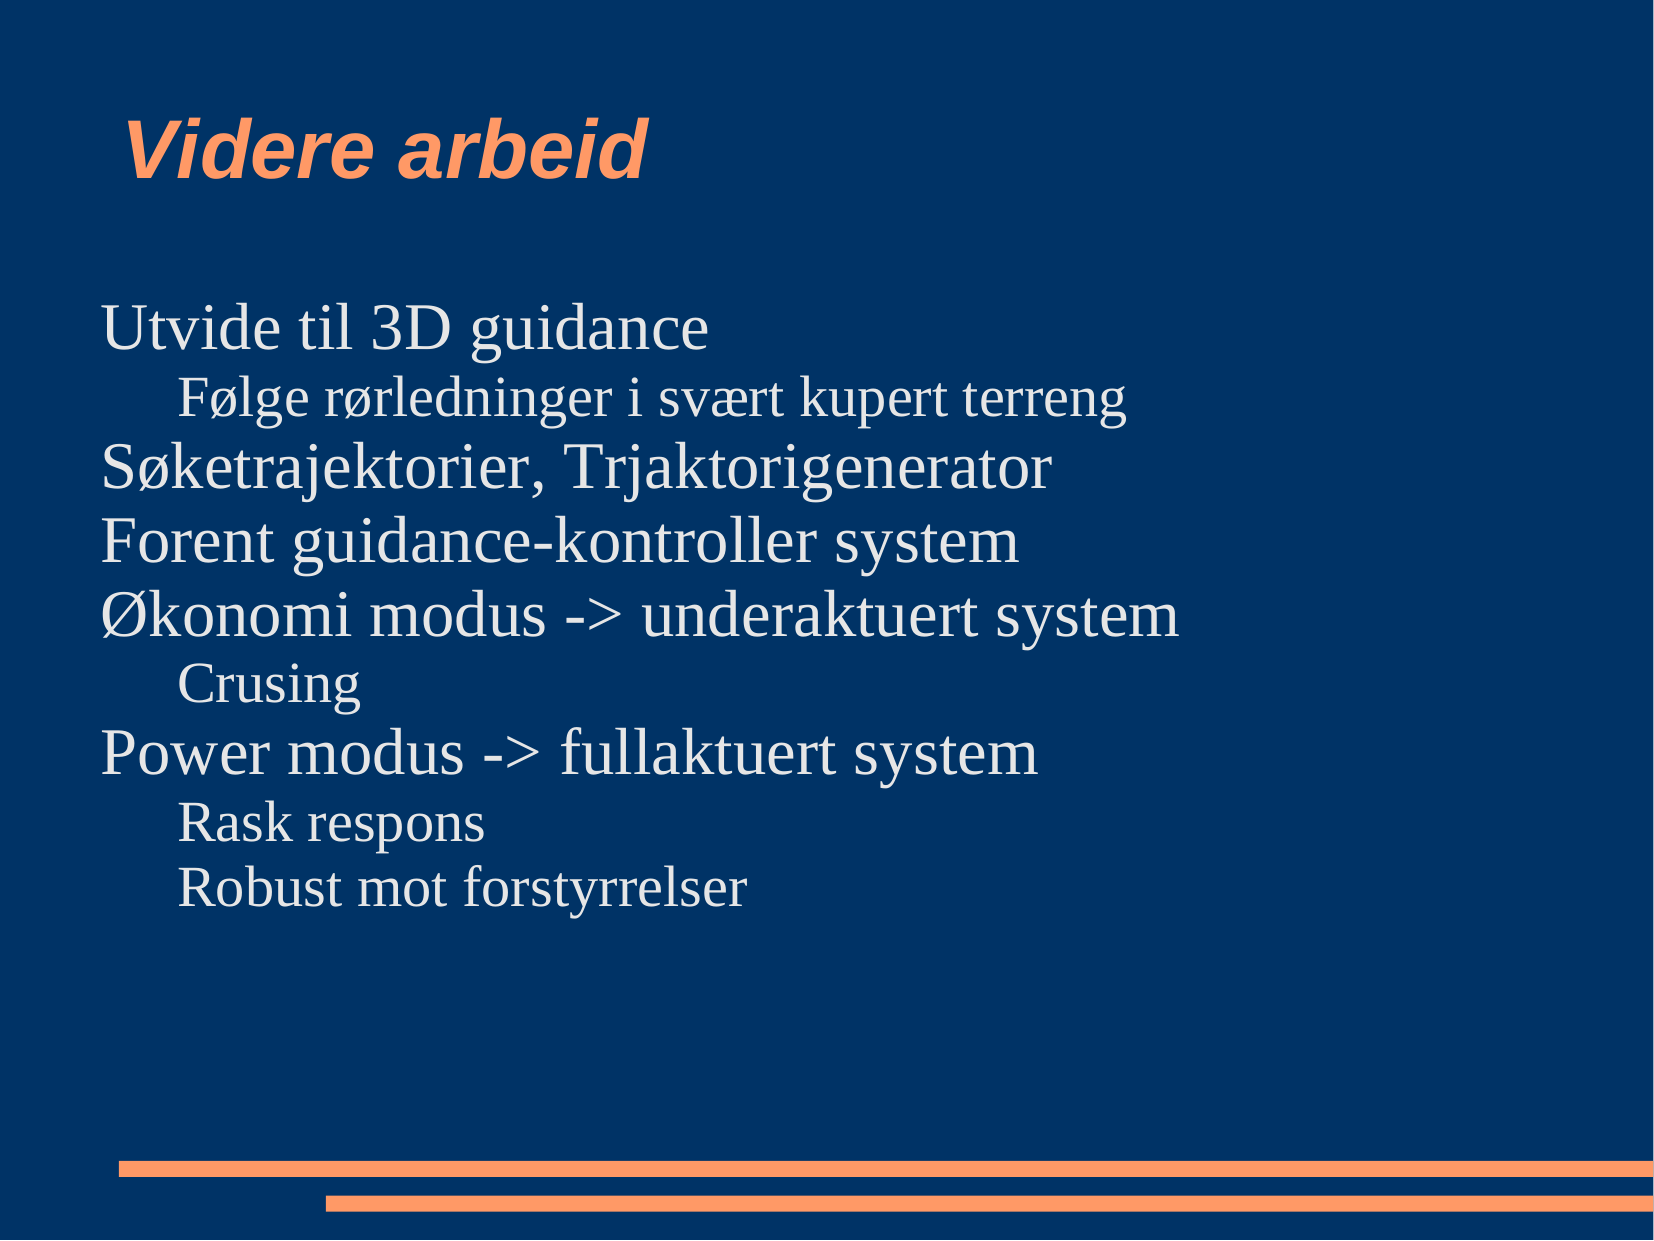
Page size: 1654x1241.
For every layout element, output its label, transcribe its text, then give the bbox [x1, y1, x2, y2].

list Utvide til 3D guidance Følge rørledninger i svært kupert terreng Søketrajektorier, Trjaktorigenerator Forent guidance-kontroller system Økonomi modus -> underaktuert system Crusing Power modus -> fullaktuert system Rask respons Robust mot forstyrrelser [82, 290, 1571, 1143]
title Videre arbeid [121, 46, 1534, 254]
